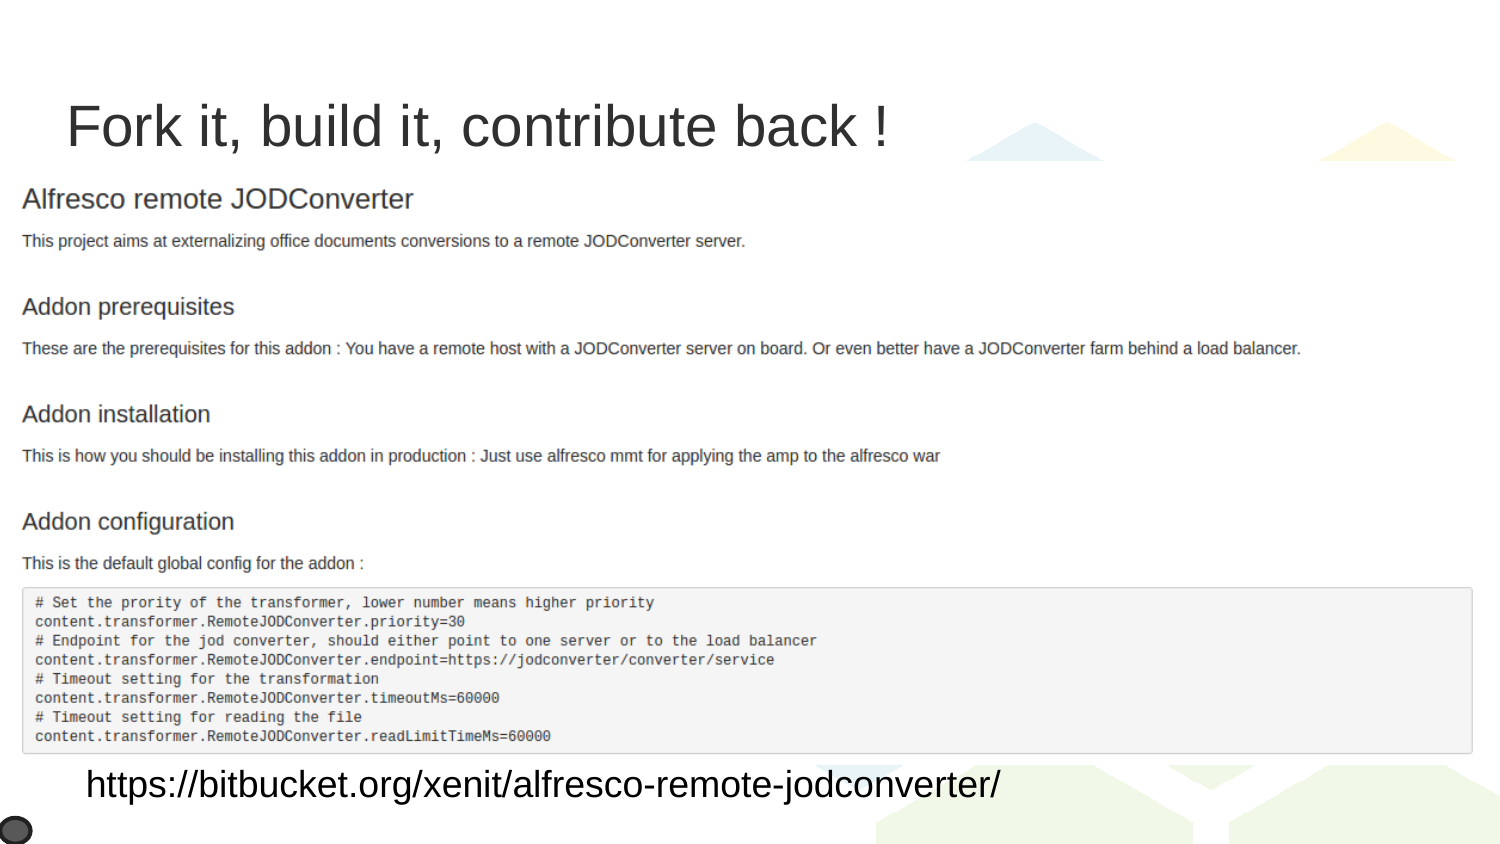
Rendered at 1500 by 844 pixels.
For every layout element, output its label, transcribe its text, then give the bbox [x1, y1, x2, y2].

text_box https://bitbucket.org/xenit/alfresco-remote-jodconverter/ [71, 756, 1141, 844]
picture [0, 835, 10, 844]
title Fork it, build it, contribute back ! [51, 72, 1449, 167]
text_box [0, 817, 31, 844]
picture [0, 0, 1500, 844]
